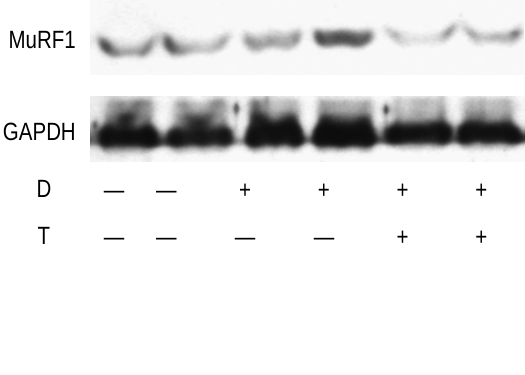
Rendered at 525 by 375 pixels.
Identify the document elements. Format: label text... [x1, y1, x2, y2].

text_box MuRF1 [0, 25, 76, 55]
picture [90, 0, 525, 75]
table_cell — [128, 214, 206, 260]
text_box GAPDH [0, 117, 76, 147]
table_header — [128, 167, 206, 213]
table_cell — [285, 214, 363, 260]
table_cell + [364, 214, 442, 260]
table_cell — [207, 214, 284, 260]
table_header + [443, 167, 521, 213]
table_header — [90, 167, 127, 213]
table_header + [207, 167, 284, 213]
table_header + [364, 167, 442, 213]
table_header D [0, 167, 89, 213]
table_cell T [0, 214, 89, 260]
table_cell + [443, 214, 521, 260]
table_header + [285, 167, 363, 213]
table_cell — [90, 214, 127, 260]
picture [90, 96, 525, 163]
